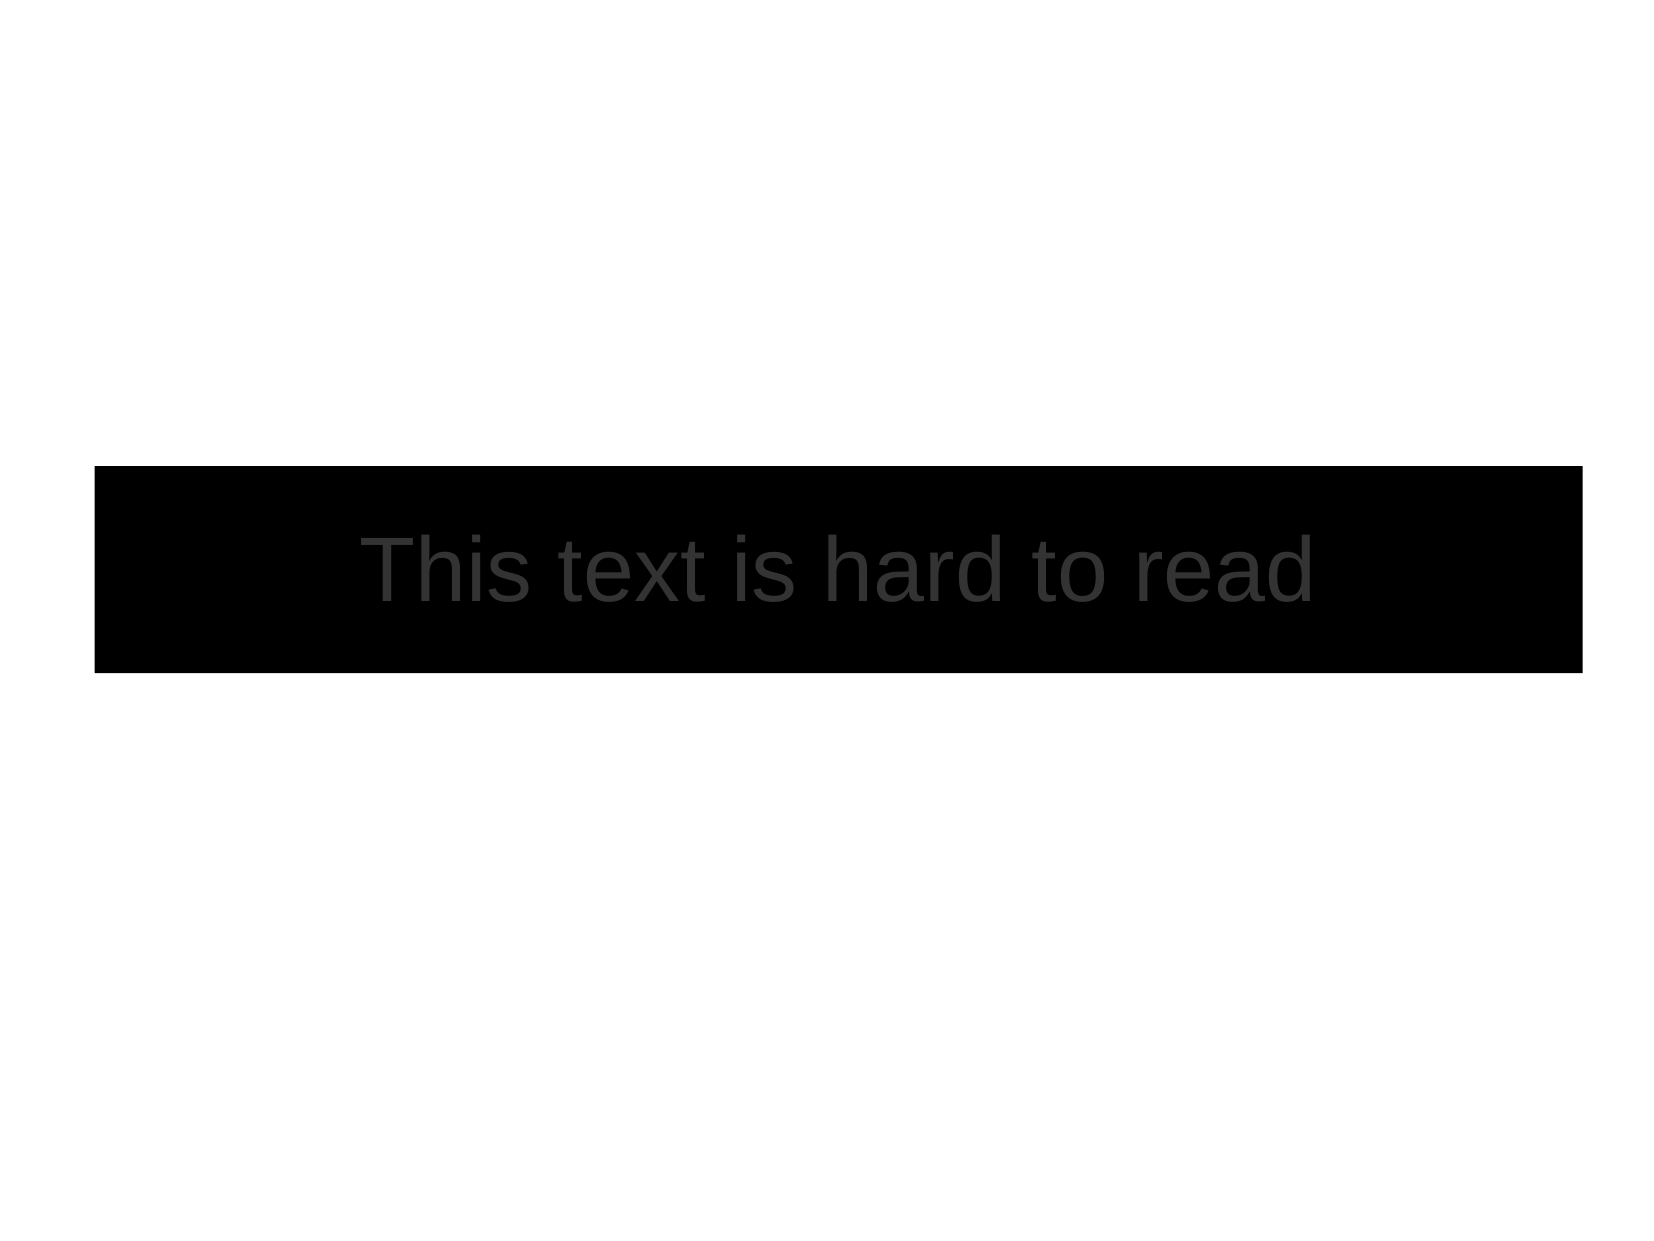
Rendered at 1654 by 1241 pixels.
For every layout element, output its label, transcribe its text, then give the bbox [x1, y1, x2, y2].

title This text is hard to read [94, 466, 1583, 674]
